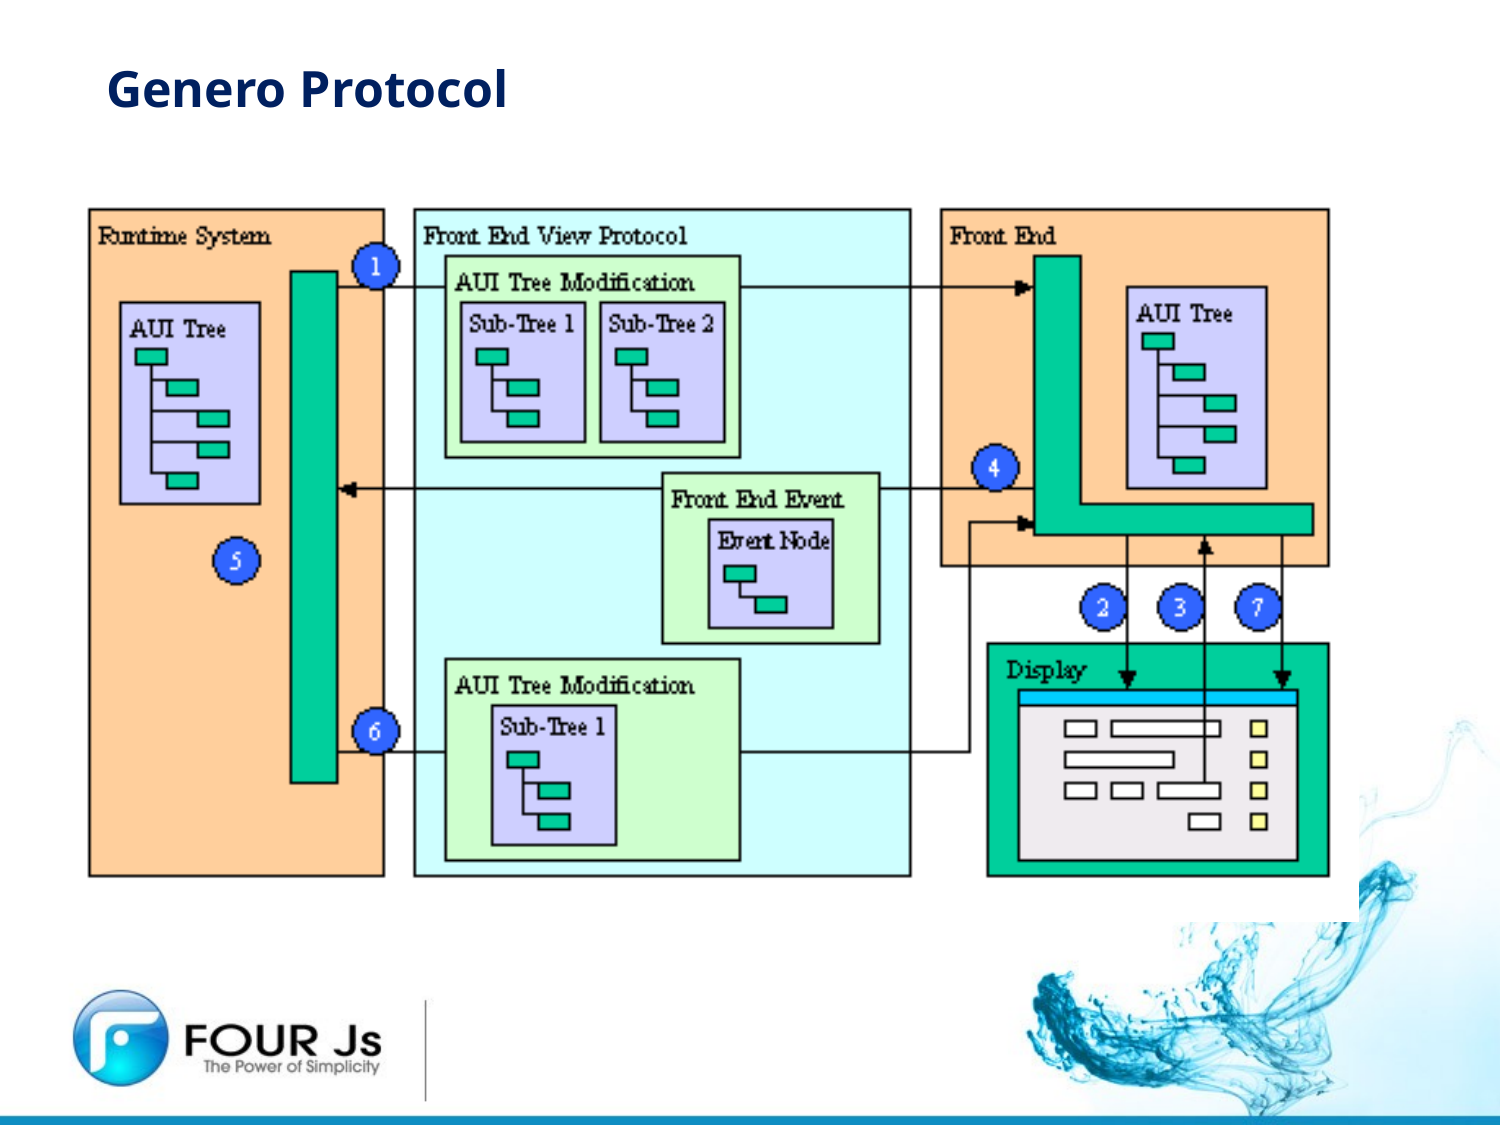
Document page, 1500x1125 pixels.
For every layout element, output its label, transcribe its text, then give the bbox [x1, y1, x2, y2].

title Genero Protocol [106, 35, 1388, 142]
picture [0, 0, 1500, 1122]
